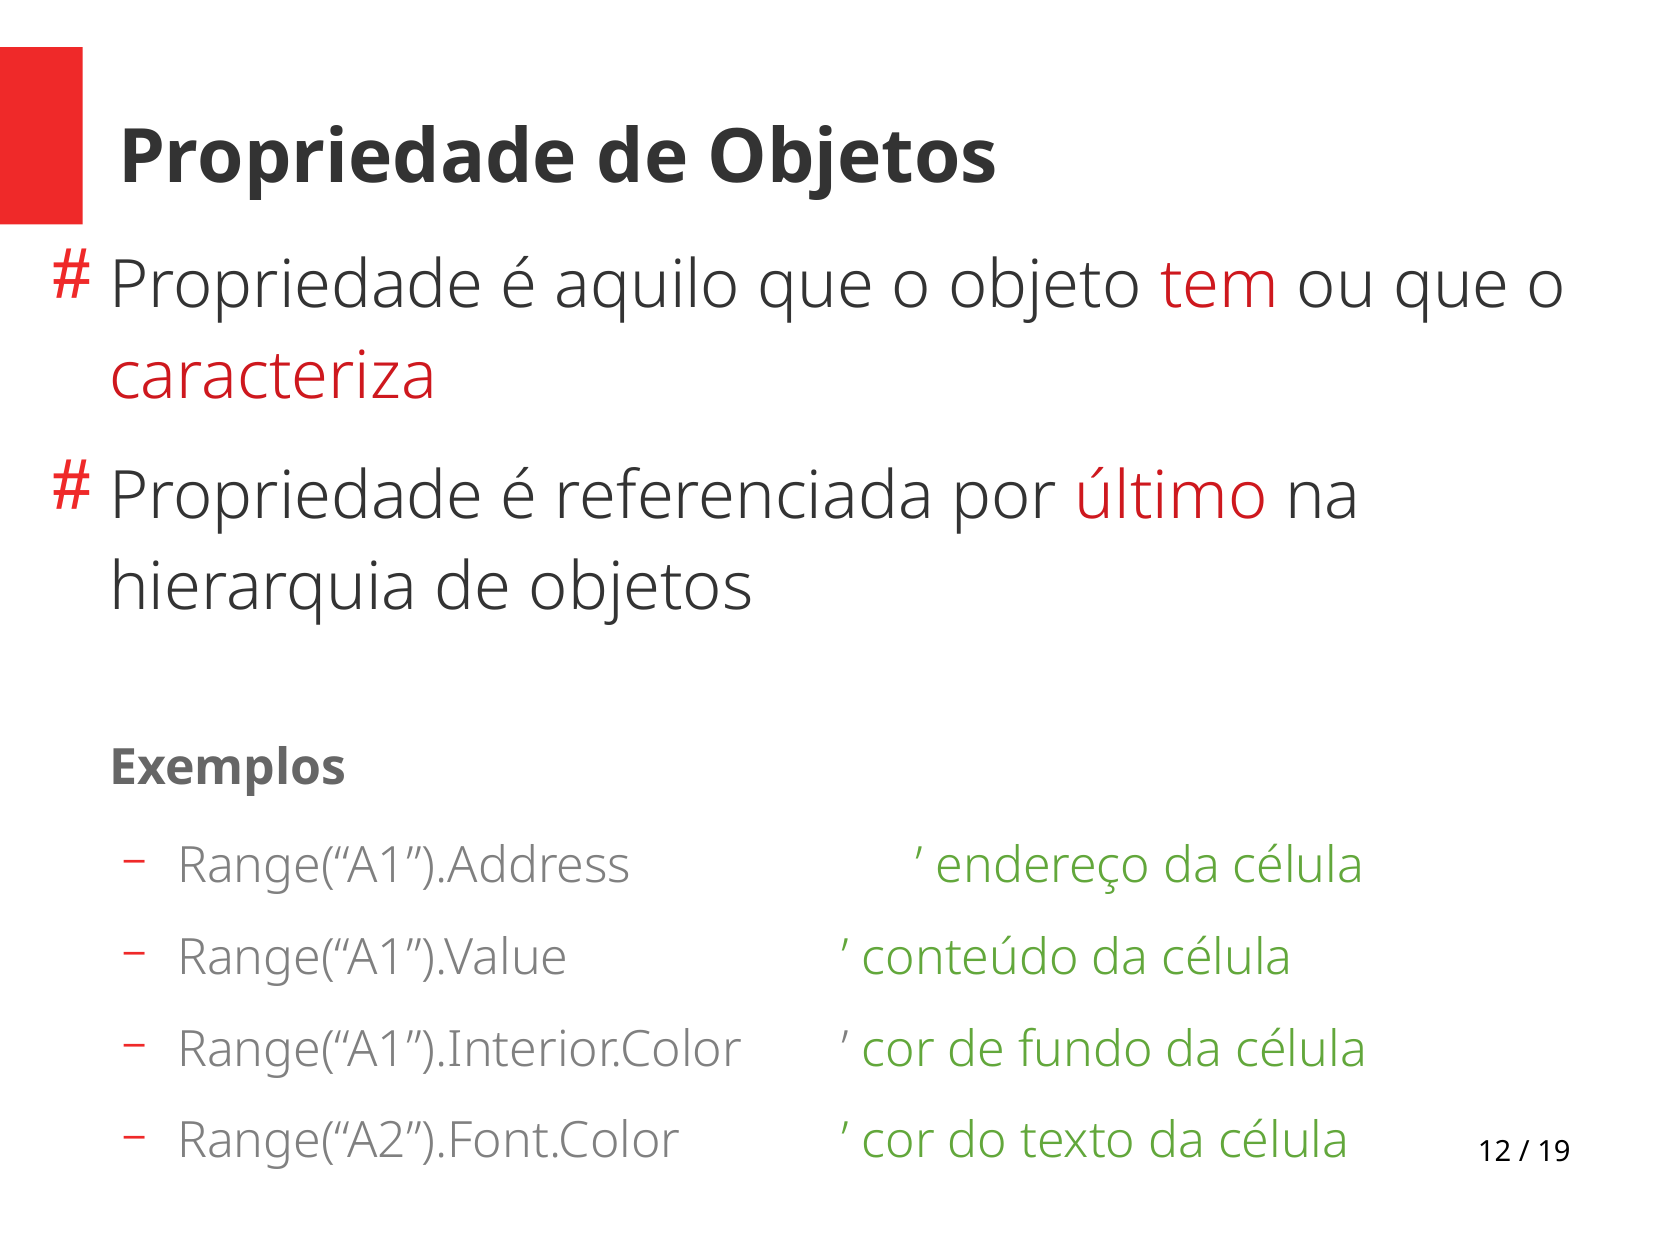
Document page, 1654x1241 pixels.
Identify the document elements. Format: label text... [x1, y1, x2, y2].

list Propriedade é aquilo que o objeto tem ou que o caracteriza Propriedade é referenciada por último na hierarquia de objetos Exemplos Range(“A1”).Address ’ endereço da célula Range(“A1”).Value ’ conteúdo da célula Range(“A1”).Interior.Color ’ cor de fundo da célula Range(“A2”).Font.Color ’ cor do texto da célula [35, 236, 1607, 1111]
title Propriedade de Objetos [118, 49, 1571, 236]
